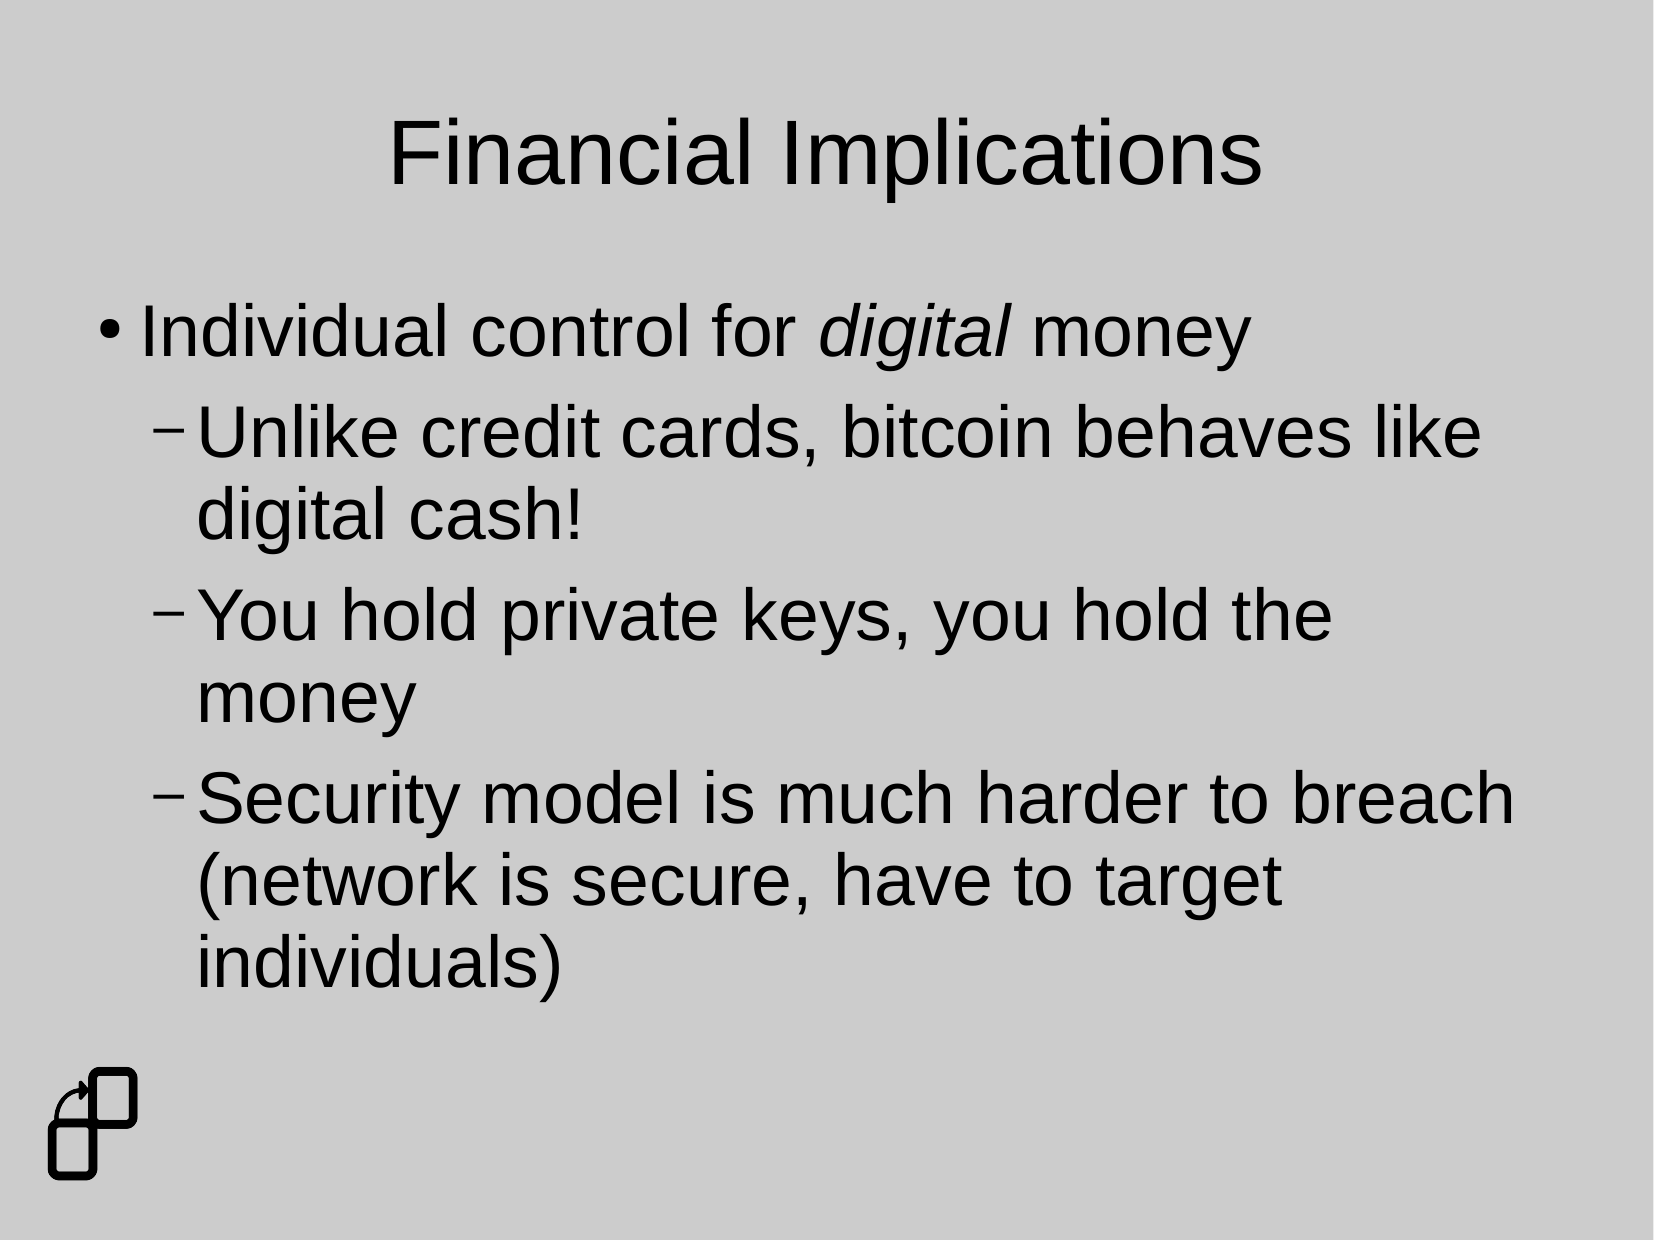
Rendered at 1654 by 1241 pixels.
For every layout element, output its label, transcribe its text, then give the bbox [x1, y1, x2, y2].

picture [30, 1062, 153, 1186]
title Financial Implications [82, 49, 1571, 257]
list Individual control for digital money Unlike credit cards, bitcoin behaves like digital cash! You hold private keys, you hold the money Security model is much harder to breach (network is secure, have to target individuals) [82, 290, 1571, 1010]
